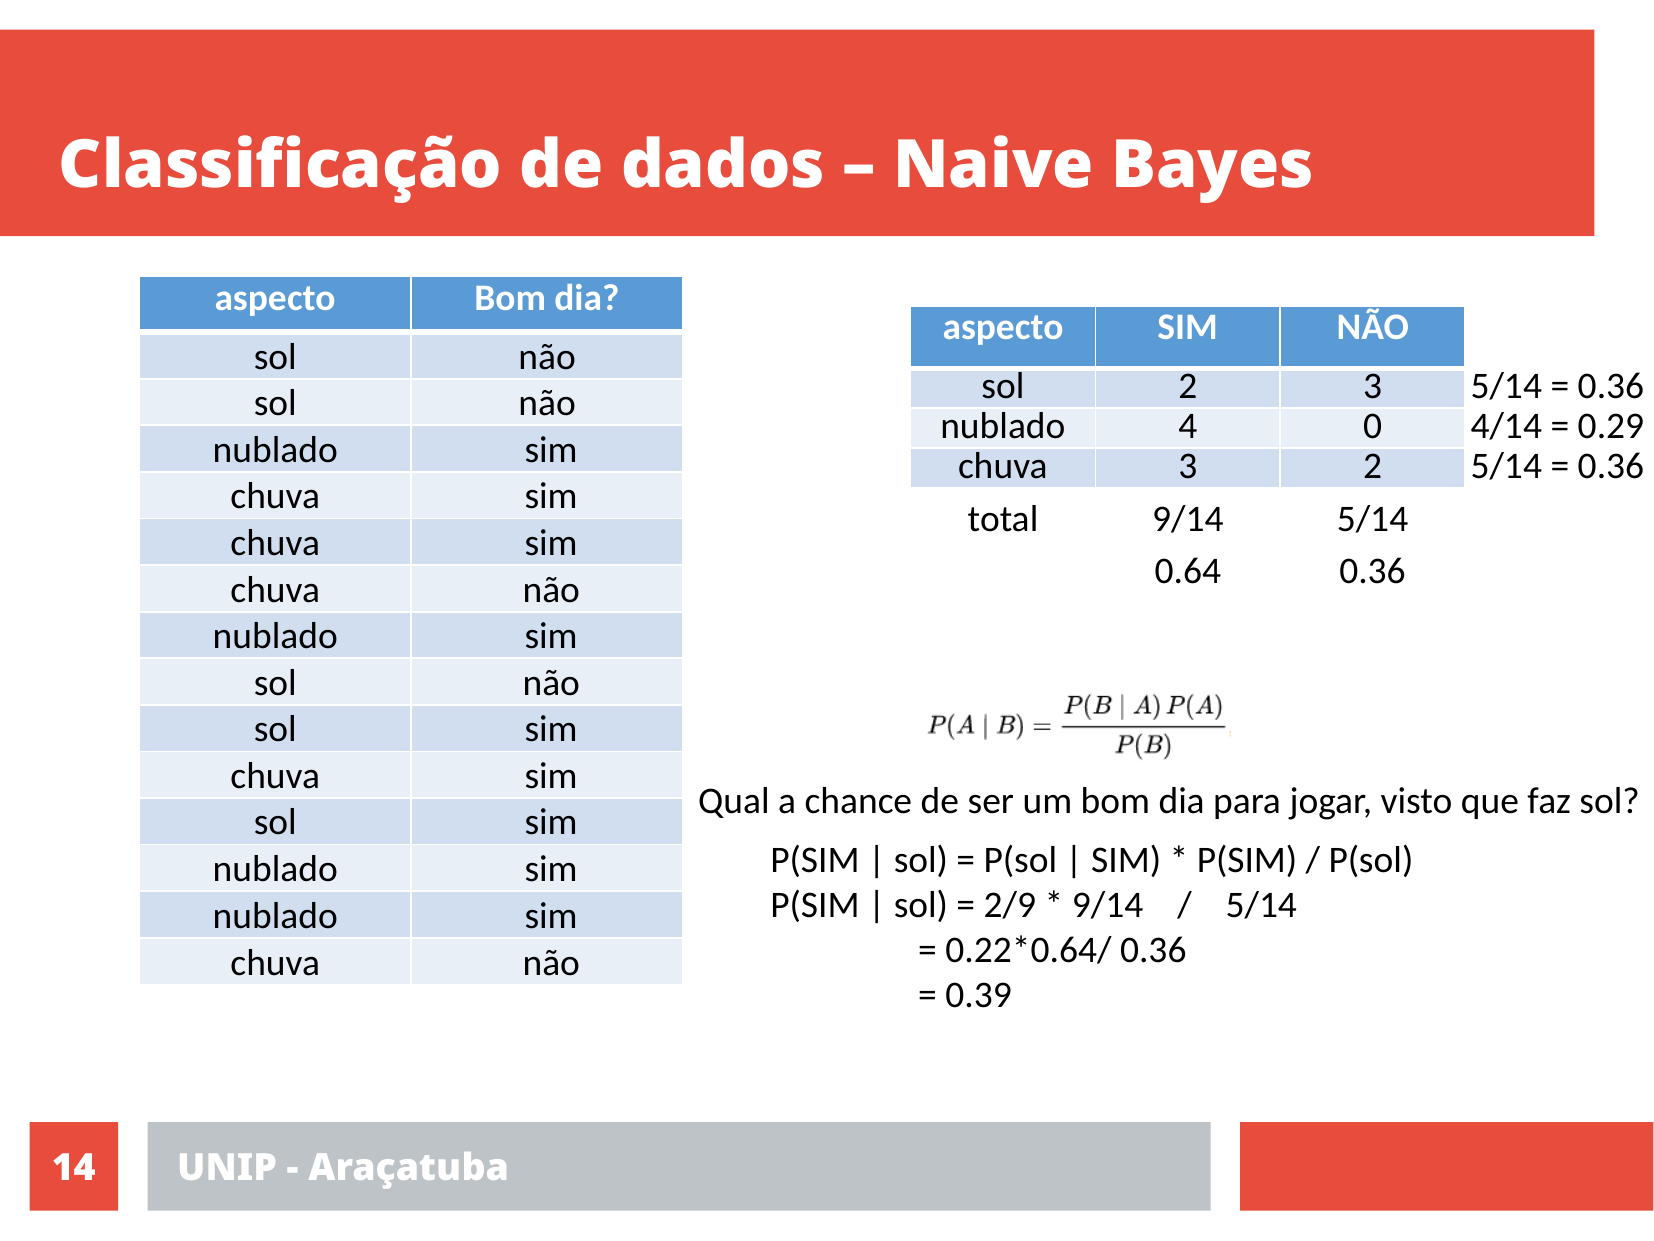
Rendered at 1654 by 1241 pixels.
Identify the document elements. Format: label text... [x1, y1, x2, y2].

table_cell chuva [140, 473, 410, 518]
table_cell não [412, 566, 682, 611]
table_cell sim [412, 845, 682, 890]
table_cell 2 [1281, 449, 1464, 487]
table_cell sim [412, 519, 682, 564]
picture [917, 681, 1231, 769]
table_cell sim [412, 706, 682, 751]
table_header aspecto [911, 307, 1095, 366]
table_cell 3 [1096, 449, 1279, 487]
table_cell sol [140, 380, 410, 424]
table_header SIM [1096, 307, 1279, 366]
table_cell 9/14 [1096, 489, 1279, 540]
table_cell sim [412, 752, 682, 797]
table_cell sim [412, 892, 682, 937]
title Classificação de dados – Naive Bayes [59, 59, 1595, 207]
text_box P(SIM | sol) = P(sol | SIM) * P(SIM) / P(sol) P(SIM | sol) = 2/9 * 9/14 / 5/14 = 0.22*0.64/ 0.36 = 0.39 [755, 829, 1430, 1068]
table_cell 3 [1281, 371, 1464, 407]
table_cell 4 [1096, 409, 1279, 447]
table_cell não [412, 335, 682, 378]
table_cell sol [140, 659, 410, 704]
table_cell chuva [911, 449, 1095, 487]
table_cell [1466, 489, 1649, 540]
table_cell chuva [140, 519, 410, 564]
table_cell [1466, 542, 1649, 593]
table_cell sim [412, 473, 682, 518]
table_cell sim [412, 613, 682, 657]
table_header [1466, 307, 1649, 366]
table_cell nublado [140, 613, 410, 657]
table_cell 5/14 [1281, 489, 1464, 540]
table_cell sim [412, 426, 682, 471]
table_cell chuva [140, 939, 410, 984]
table_cell não [412, 380, 682, 424]
table_cell 5/14 = 0.36 [1466, 371, 1649, 407]
table_cell sol [140, 799, 410, 844]
table_cell nublado [911, 409, 1095, 447]
table_cell 0.36 [1281, 542, 1464, 593]
table_cell 0 [1281, 409, 1464, 447]
table_cell não [412, 939, 682, 984]
table_cell total [911, 489, 1095, 540]
table_header Bom dia? [412, 277, 682, 329]
table_cell não [412, 659, 682, 704]
table_cell 2 [1096, 371, 1279, 407]
table_cell nublado [140, 426, 410, 471]
table_cell chuva [140, 752, 410, 797]
table_cell nublado [140, 892, 410, 937]
table_cell sim [412, 799, 682, 844]
table_cell sol [140, 335, 410, 378]
table_cell sol [911, 371, 1095, 407]
table_cell chuva [140, 566, 410, 611]
table_cell [911, 542, 1095, 593]
table_header NÃO [1281, 307, 1464, 366]
table_cell 4/14 = 0.29 [1466, 409, 1649, 447]
table_cell 0.64 [1096, 542, 1279, 593]
table_cell 5/14 = 0.36 [1466, 449, 1649, 487]
text_box Qual a chance de ser um bom dia para jogar, visto que faz sol? [683, 769, 1654, 829]
table_header aspecto [140, 277, 410, 329]
table_cell nublado [140, 845, 410, 890]
table_cell sol [140, 706, 410, 751]
